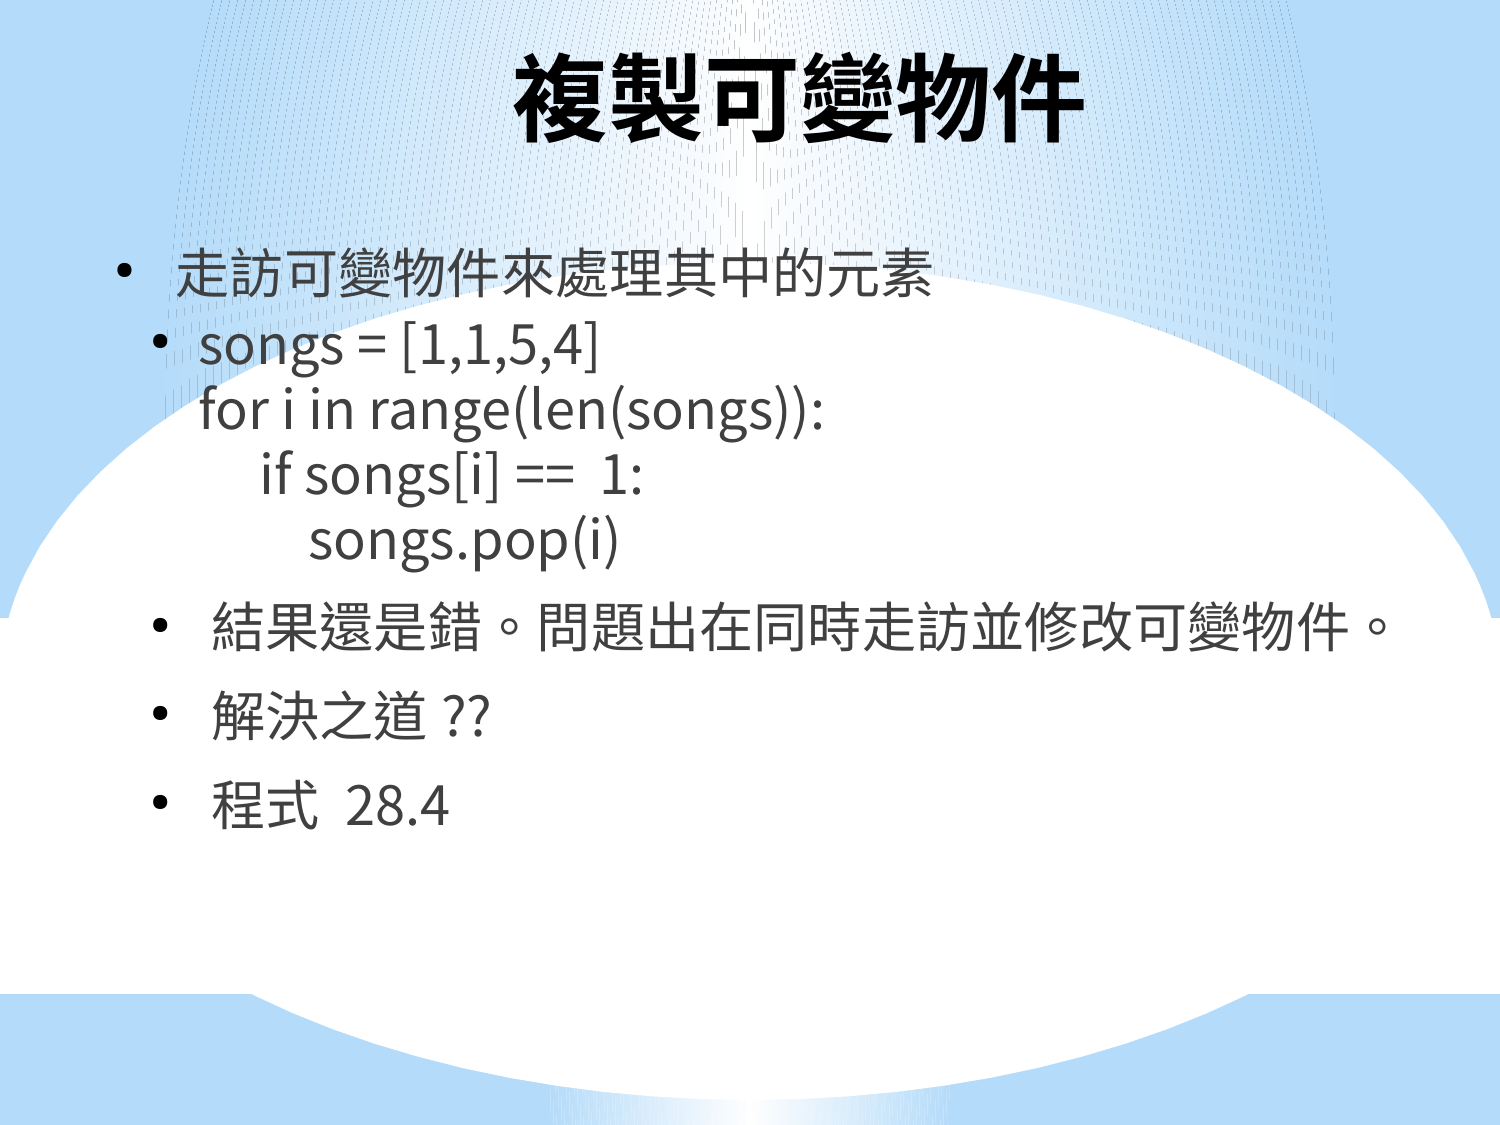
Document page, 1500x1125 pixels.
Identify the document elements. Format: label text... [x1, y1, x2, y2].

title 複製可變物件 [183, 30, 1418, 219]
list 走訪可變物件來處理其中的元素 songs = [1,1,5,4] for i in range(len(songs)): if songs[i] == 1: songs.pop(i) 結果還是錯。問題出在同時走訪並修改可變物件。 解決之道?? 程式 28.4 [100, 231, 1471, 1047]
